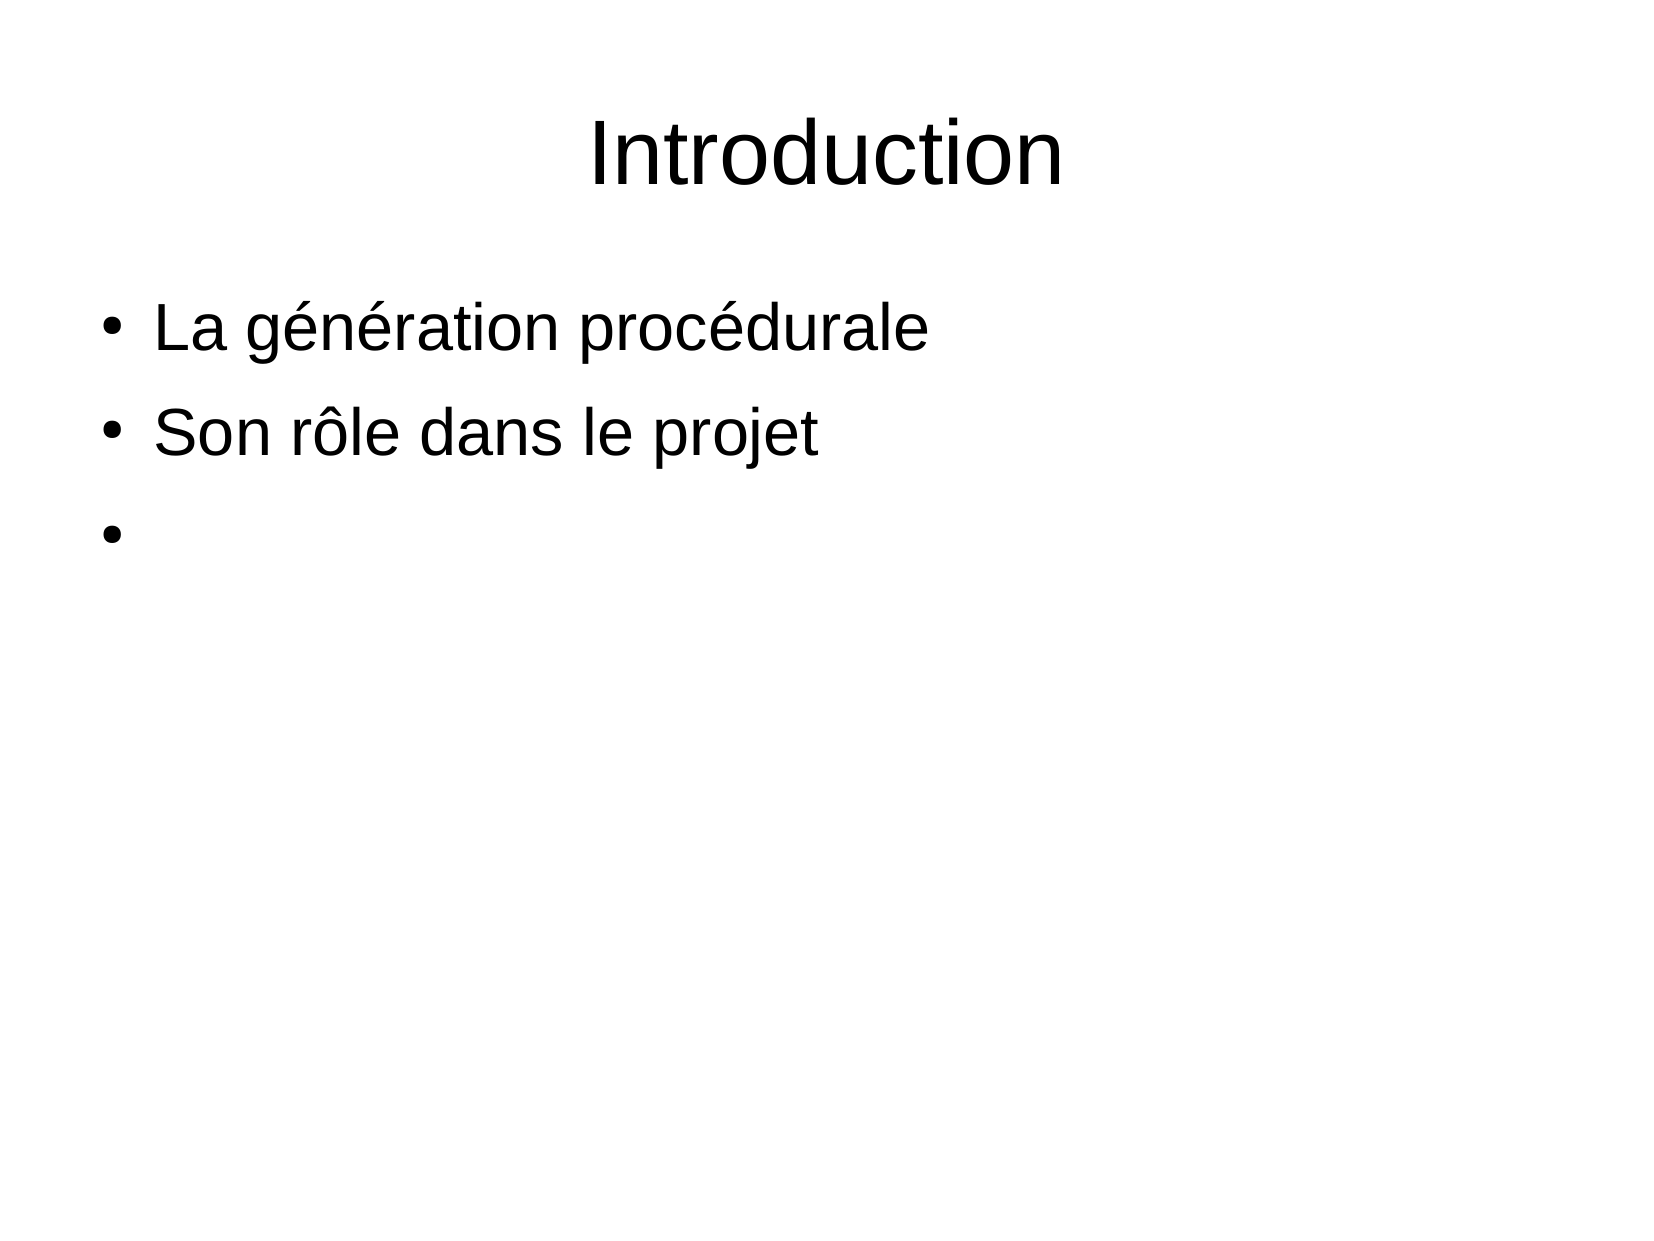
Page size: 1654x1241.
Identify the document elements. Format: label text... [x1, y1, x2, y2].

list La génération procédurale Son rôle dans le projet [82, 290, 1571, 1010]
title Introduction [82, 49, 1571, 257]
